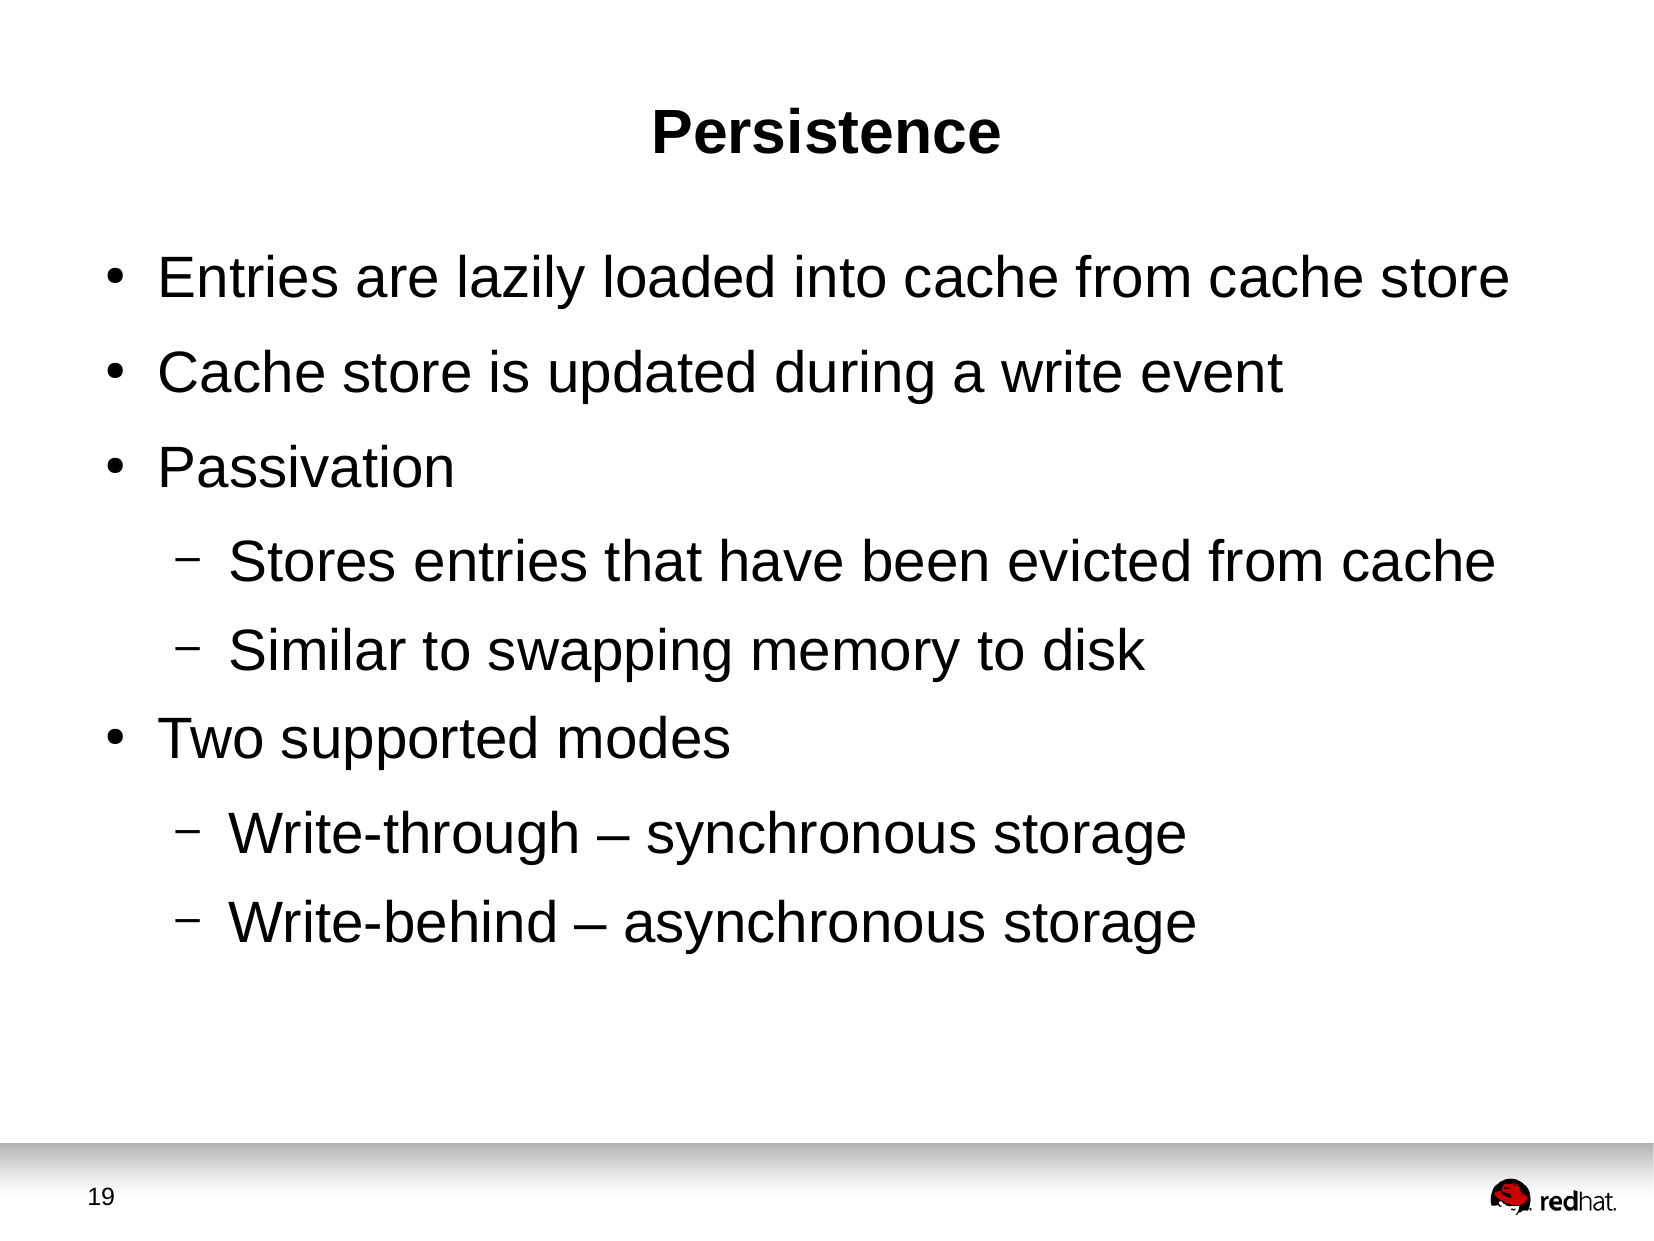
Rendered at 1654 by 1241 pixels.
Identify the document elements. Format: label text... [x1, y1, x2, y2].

title Persistence [82, 37, 1571, 226]
picture [0, 1143, 1654, 1241]
list Entries are lazily loaded into cache from cache store Cache store is updated during a write event Passivation Stores entries that have been evicted from cache Similar to swapping memory to disk Two supported modes Write-through – synchronous storage Write-behind – asynchronous storage [86, 245, 1576, 1128]
